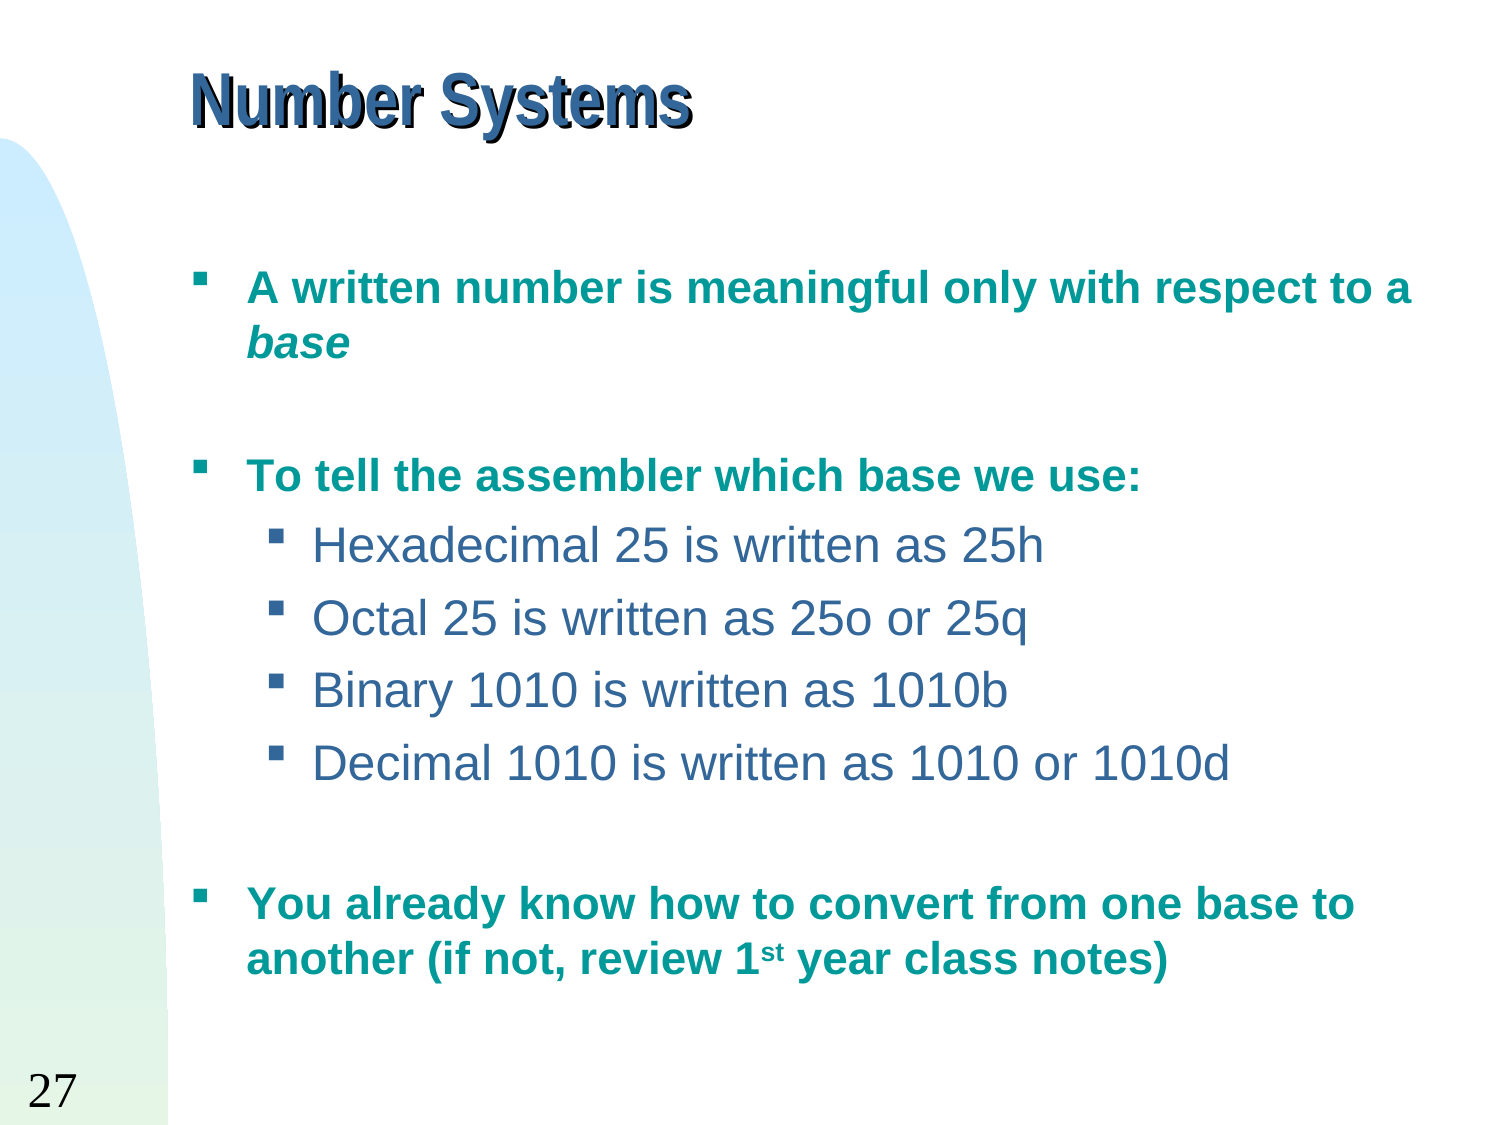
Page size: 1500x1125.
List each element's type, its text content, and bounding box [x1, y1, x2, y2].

list A written number is meaningful only with respect to a base To tell the assembler which base we use: Hexadecimal 25 is written as 25h Octal 25 is written as 25o or 25q Binary 1010 is written as 1010b Decimal 1010 is written as 1010 or 1010d You already know how to convert from one base to another (if not, review 1st year class notes) [174, 249, 1469, 1088]
title Number Systems [174, 37, 900, 176]
